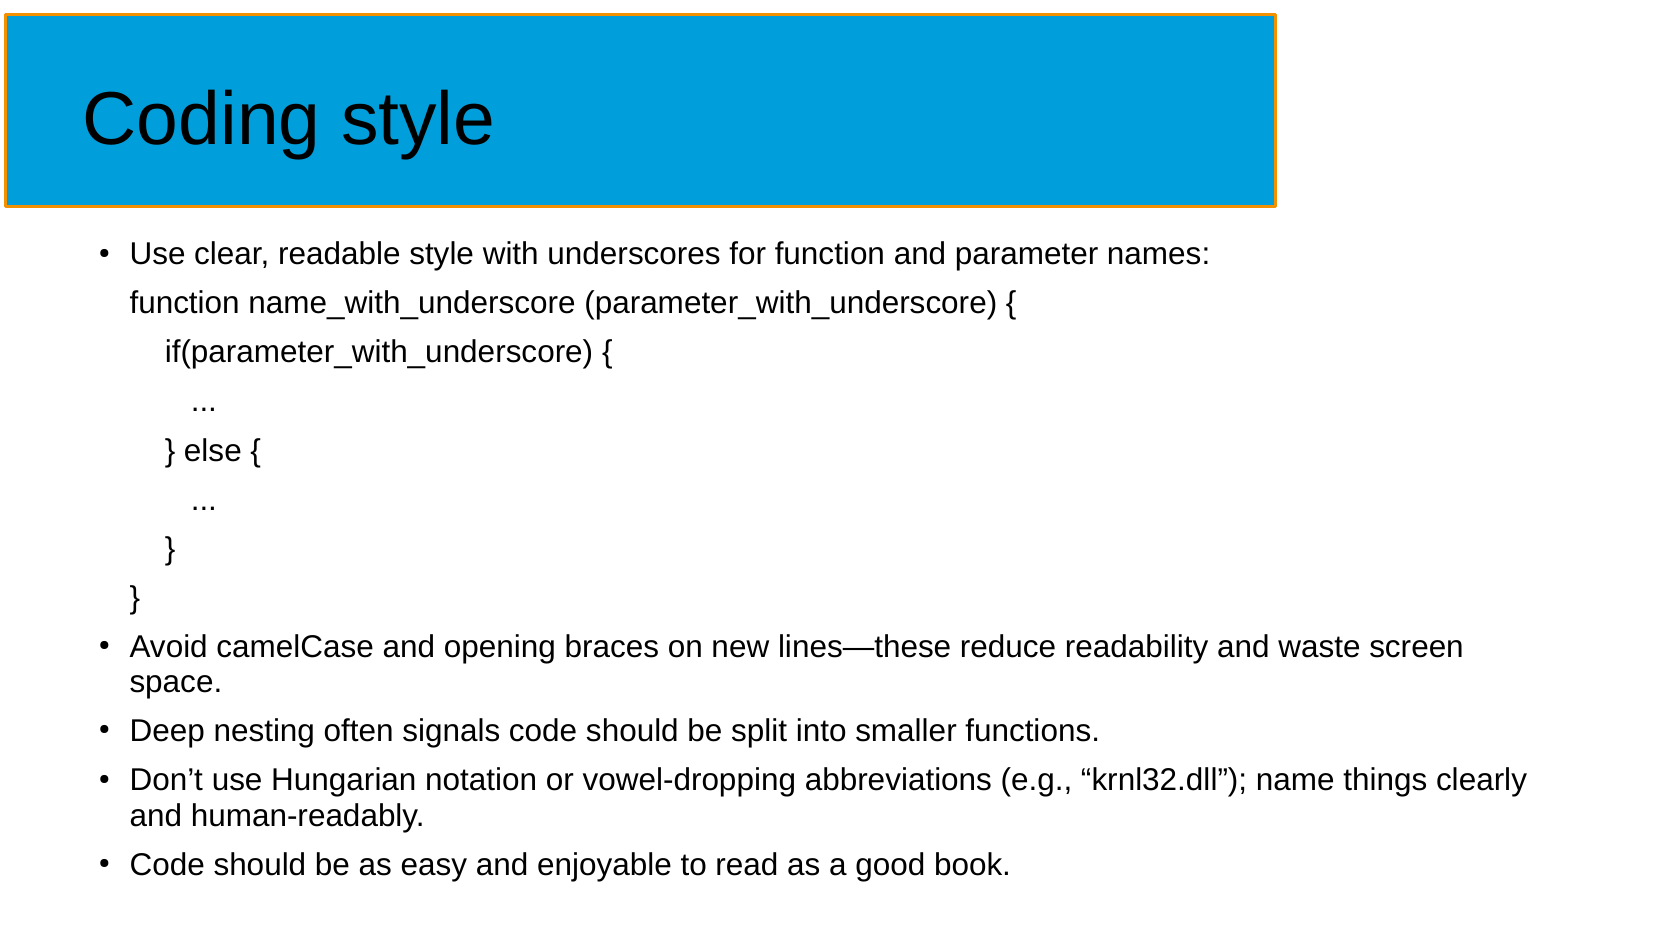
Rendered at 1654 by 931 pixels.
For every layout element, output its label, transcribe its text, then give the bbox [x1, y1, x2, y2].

list Use clear, readable style with underscores for function and parameter names: function name_with_underscore (parameter_with_underscore) { if(parameter_with_underscore) { ... } else { ... } } Avoid camelCase and opening braces on new lines—these reduce readability and waste screen space. Deep nesting often signals code should be split into smaller functions. Don’t use Hungarian notation or vowel-dropping abbreviations (e.g., “krnl32.dll”); name things clearly and human-readably. Code should be as easy and enjoyable to read as a good book. [88, 236, 1565, 886]
title Coding style [82, 44, 1235, 192]
